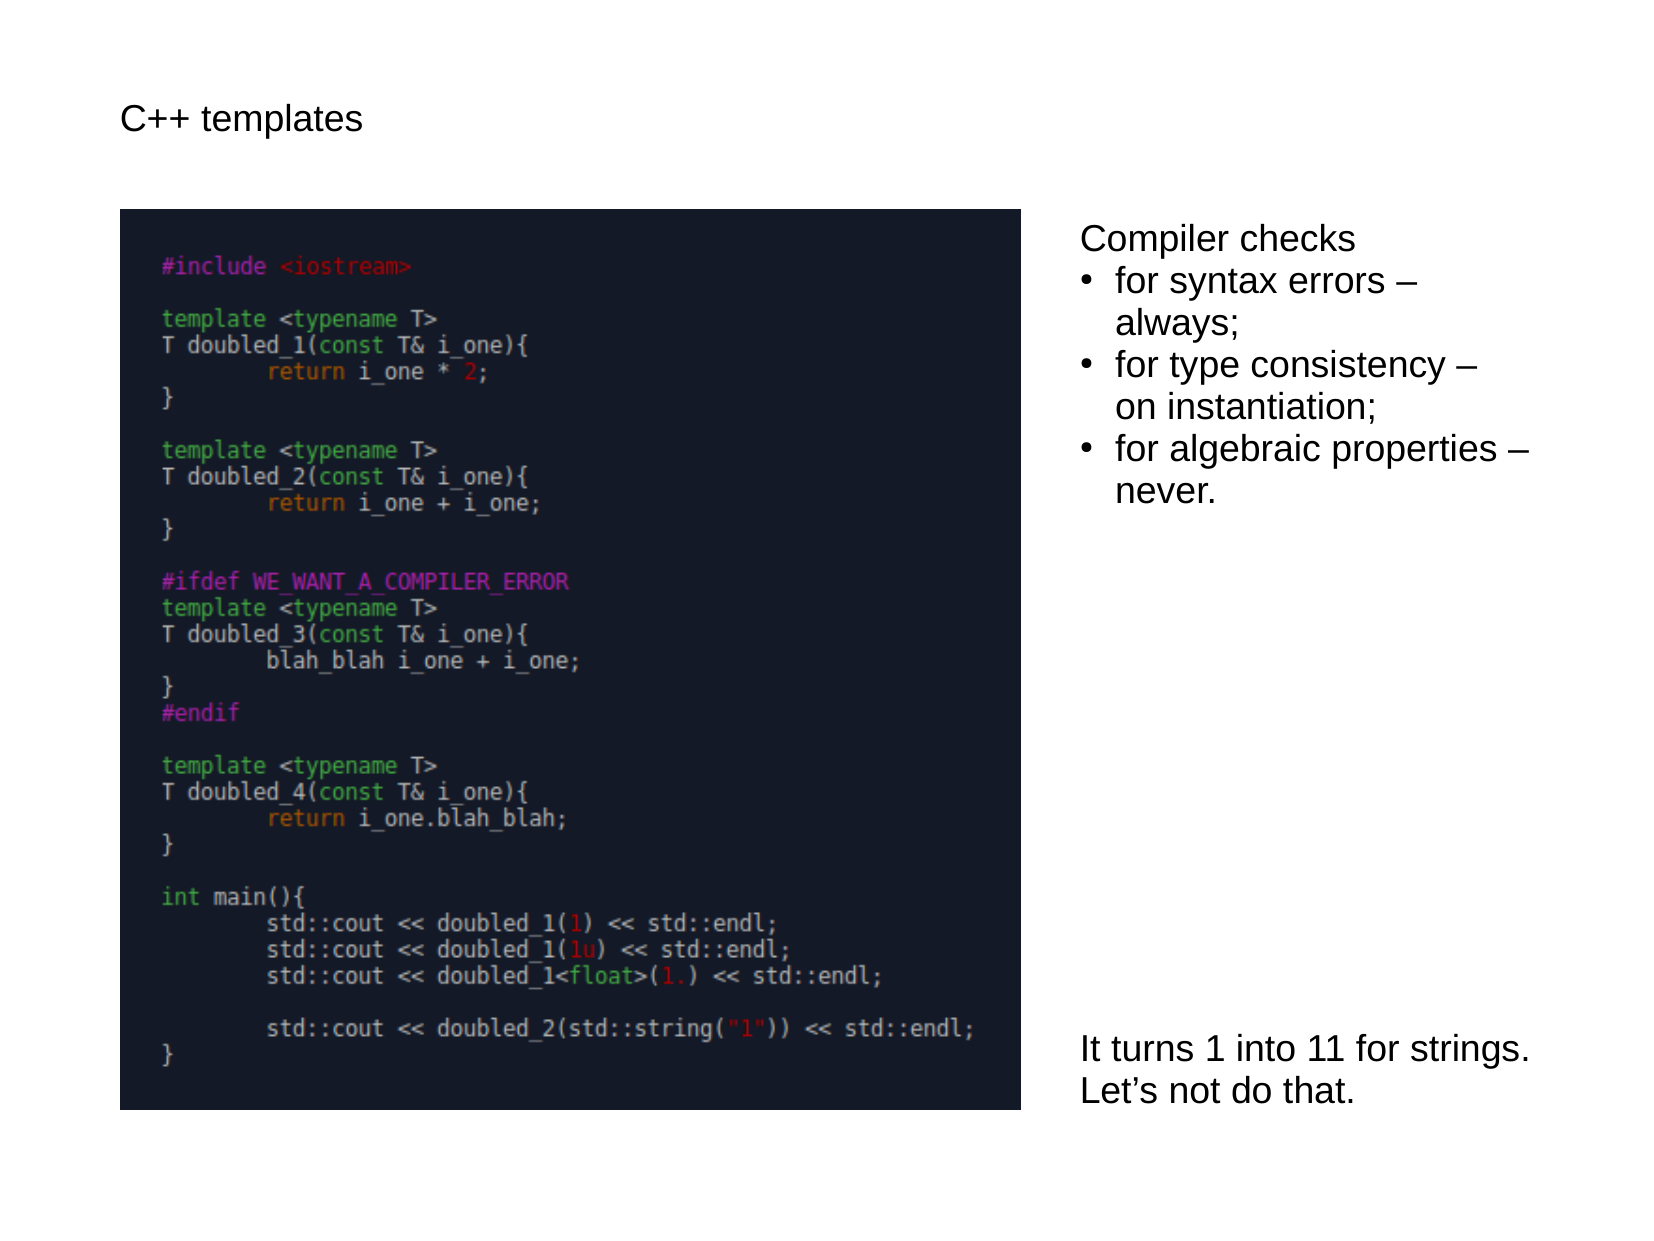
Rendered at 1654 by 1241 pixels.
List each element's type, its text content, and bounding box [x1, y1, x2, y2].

text_box Compiler checks for syntax errors – always; for type consistency – on instantiation; for algebraic properties – never. [1065, 210, 1546, 561]
text_box C++ templates [105, 90, 741, 147]
picture [120, 209, 1021, 1110]
text_box It turns 1 into 11 for strings. Let’s not do that. [1065, 1020, 1576, 1203]
